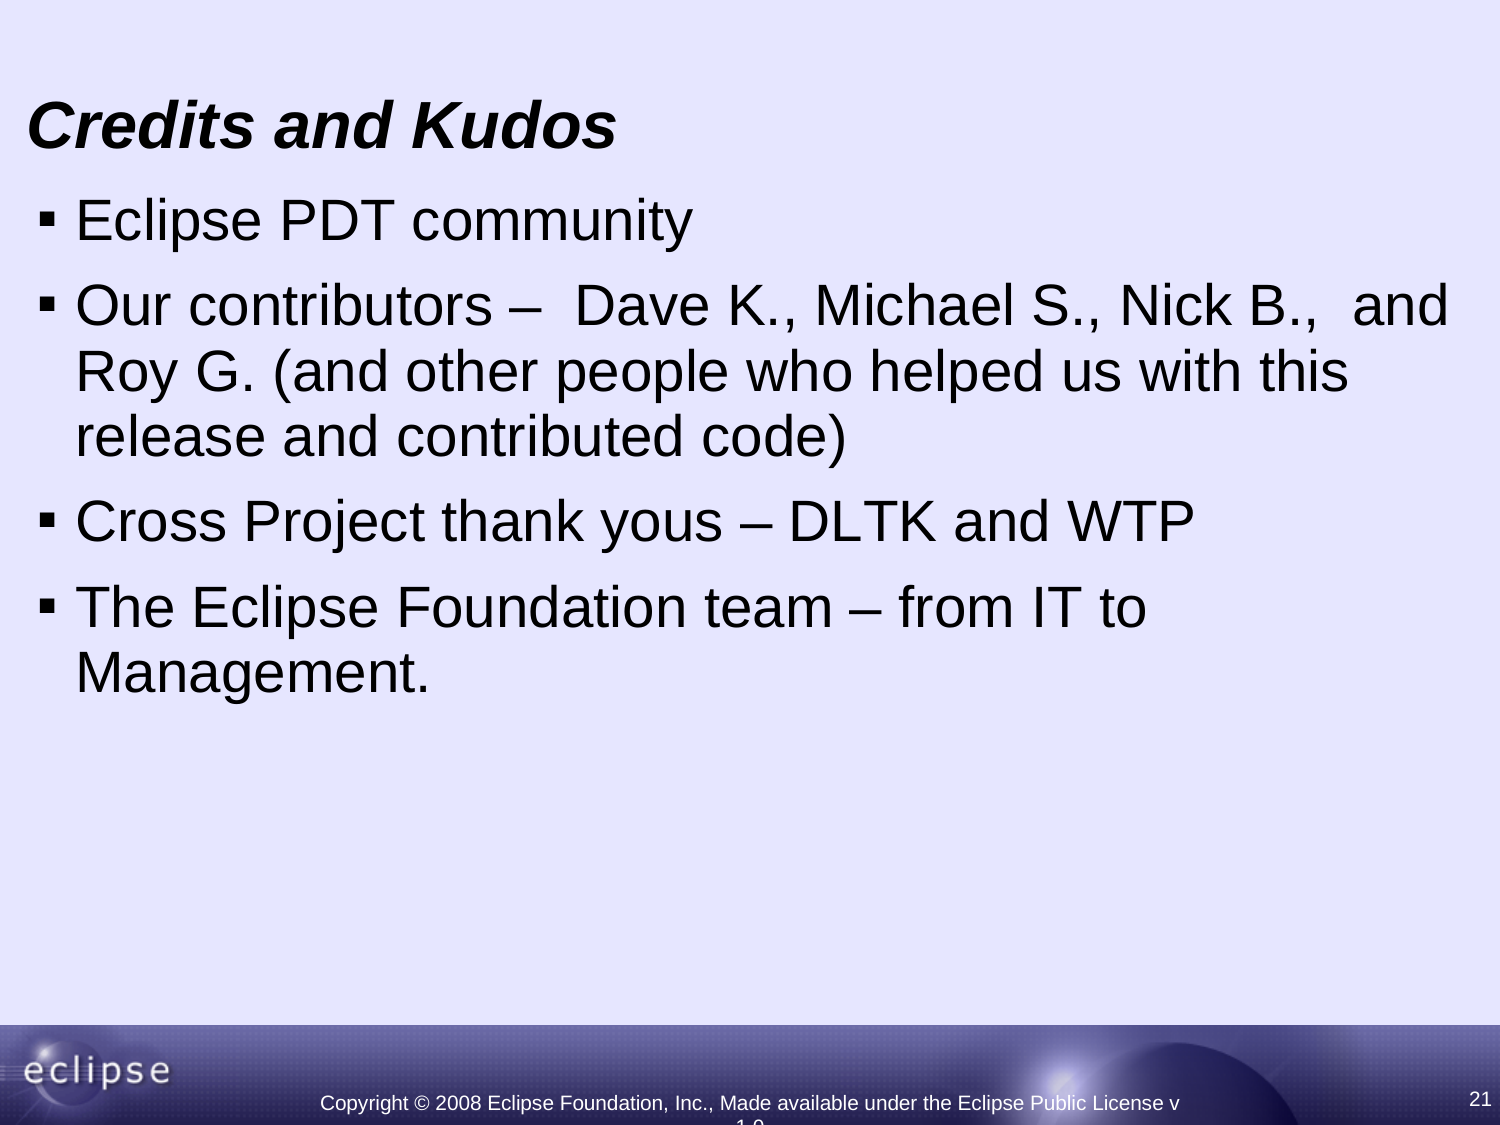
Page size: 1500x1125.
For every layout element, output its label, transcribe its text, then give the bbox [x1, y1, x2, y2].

picture [0, 1025, 1500, 1125]
list Eclipse PDT community Our contributors – Dave K., Michael S., Nick B., and Roy G. (and other people who helped us with this release and contributed code) Cross Project thank yous – DLTK and WTP The Eclipse Foundation team – from IT to Management. [37, 187, 1463, 1021]
title Credits and Kudos [26, 84, 1474, 172]
